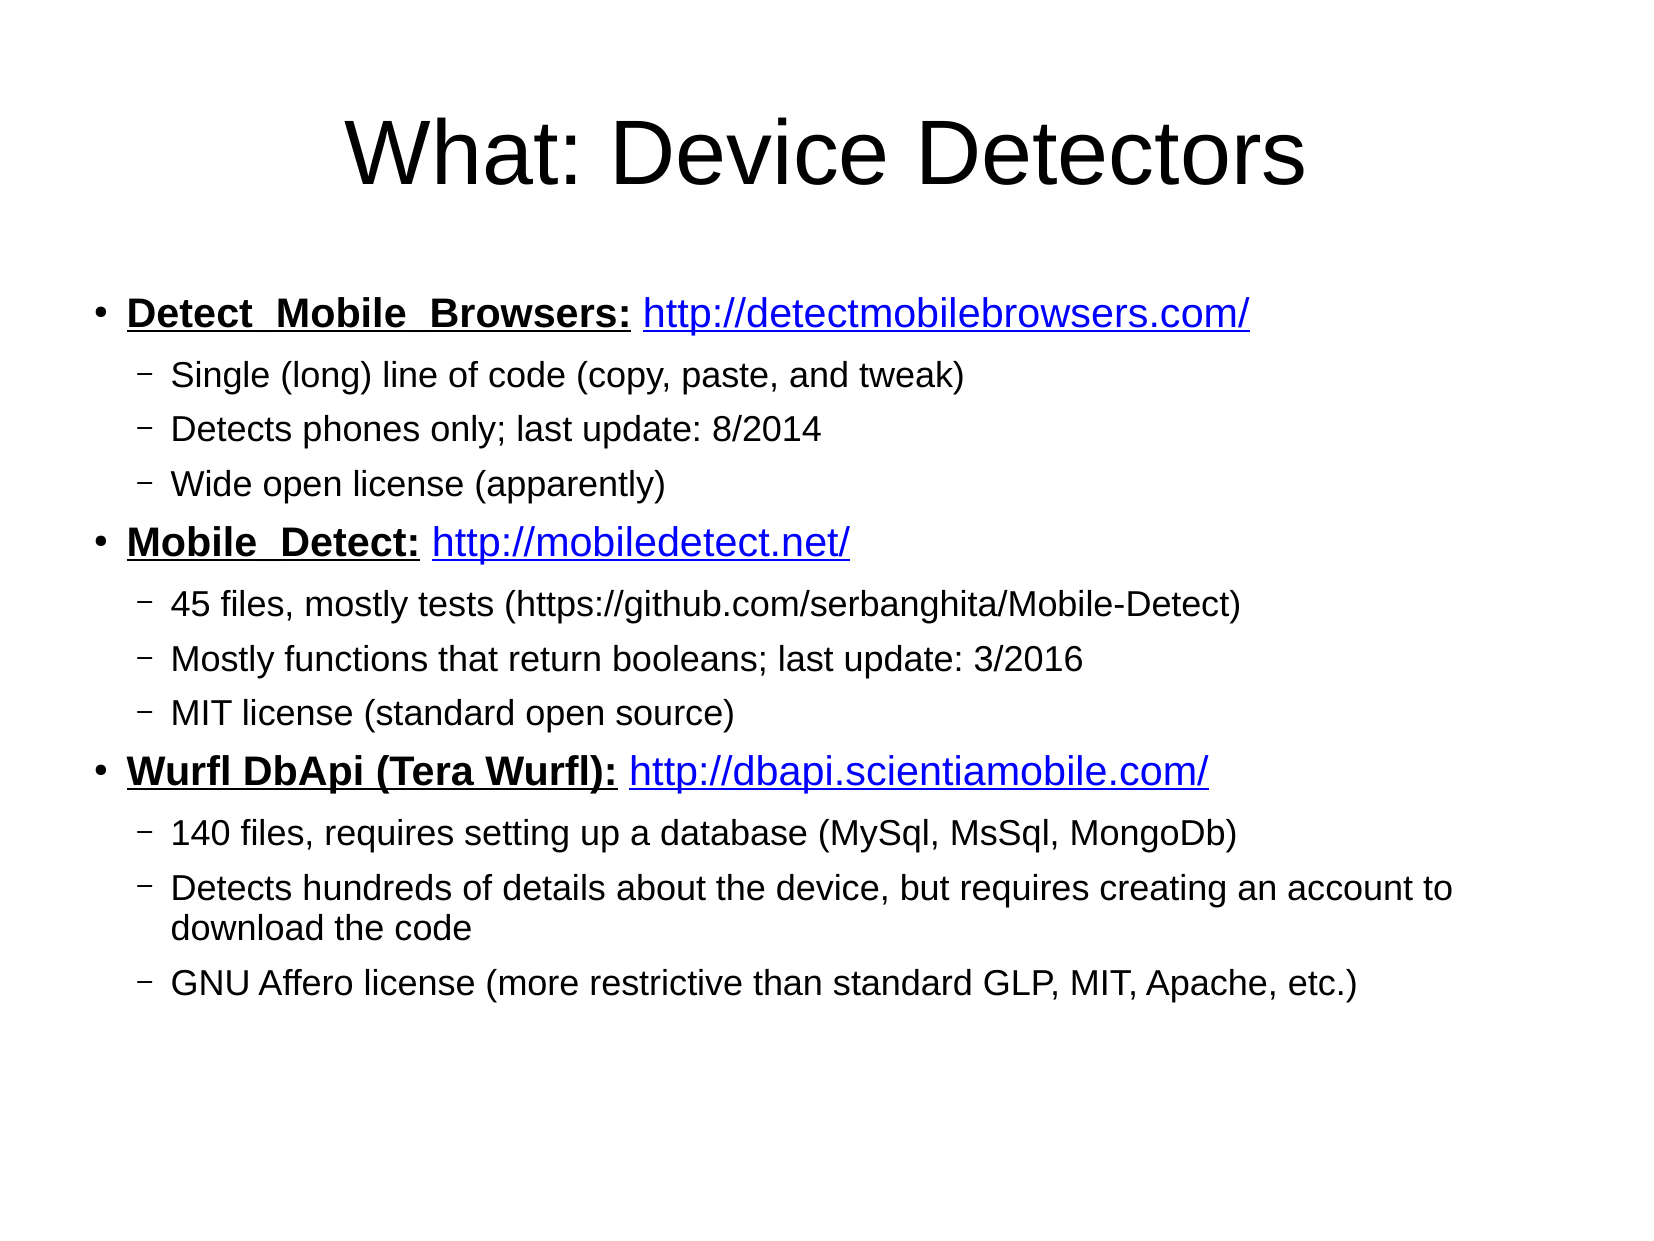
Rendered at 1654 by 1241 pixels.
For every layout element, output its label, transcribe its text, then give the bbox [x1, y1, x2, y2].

list Detect_Mobile_Browsers: http://detectmobilebrowsers.com/ Single (long) line of code (copy, paste, and tweak) Detects phones only; last update: 8/2014 Wide open license (apparently) Mobile_Detect: http://mobiledetect.net/ 45 files, mostly tests (https://github.com/serbanghita/Mobile-Detect) Mostly functions that return booleans; last update: 3/2016 MIT license (standard open source) Wurfl DbApi (Tera Wurfl): http://dbapi.scientiamobile.com/ 140 files, requires setting up a database (MySql, MsSql, MongoDb) Detects hundreds of details about the device, but requires creating an account to download the code GNU Affero license (more restrictive than standard GLP, MIT, Apache, etc.) [82, 290, 1571, 1010]
title What: Device Detectors [82, 49, 1571, 257]
